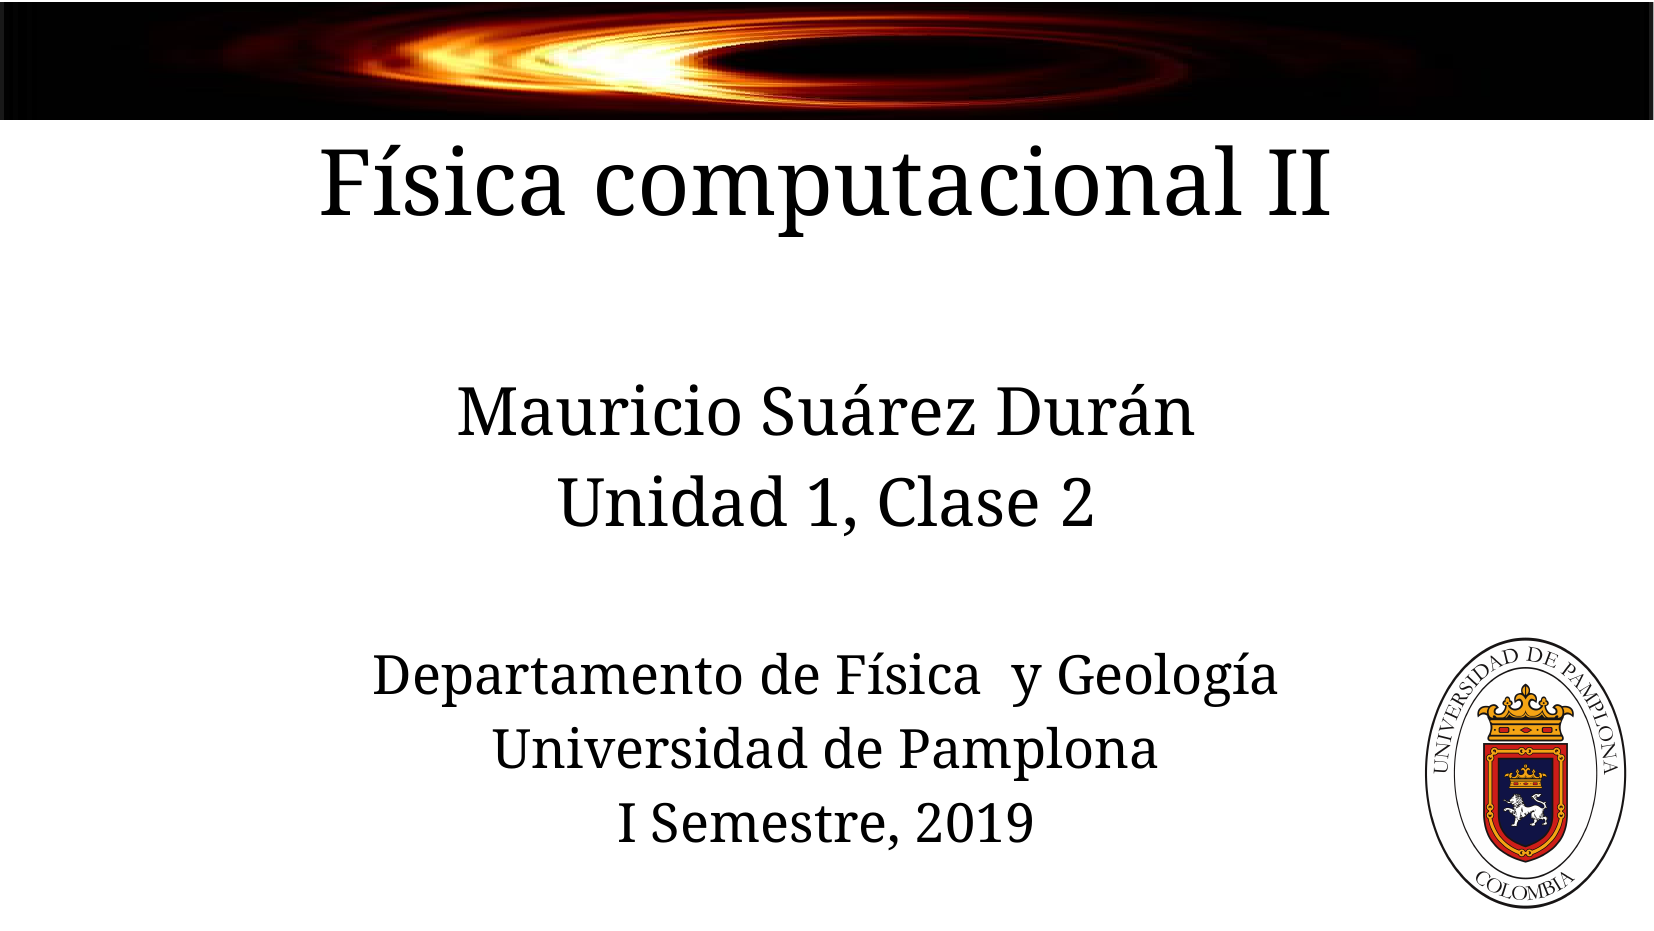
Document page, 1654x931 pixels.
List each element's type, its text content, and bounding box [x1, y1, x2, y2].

picture [1415, 629, 1636, 918]
title Física computacional II [82, 121, 1571, 258]
subtitle Mauricio Suárez Durán Unidad 1, Clase 2 Departamento de Física y Geología Universidad de Pamplona I Semestre, 2019 [82, 341, 1571, 882]
picture [0, 2, 1654, 121]
